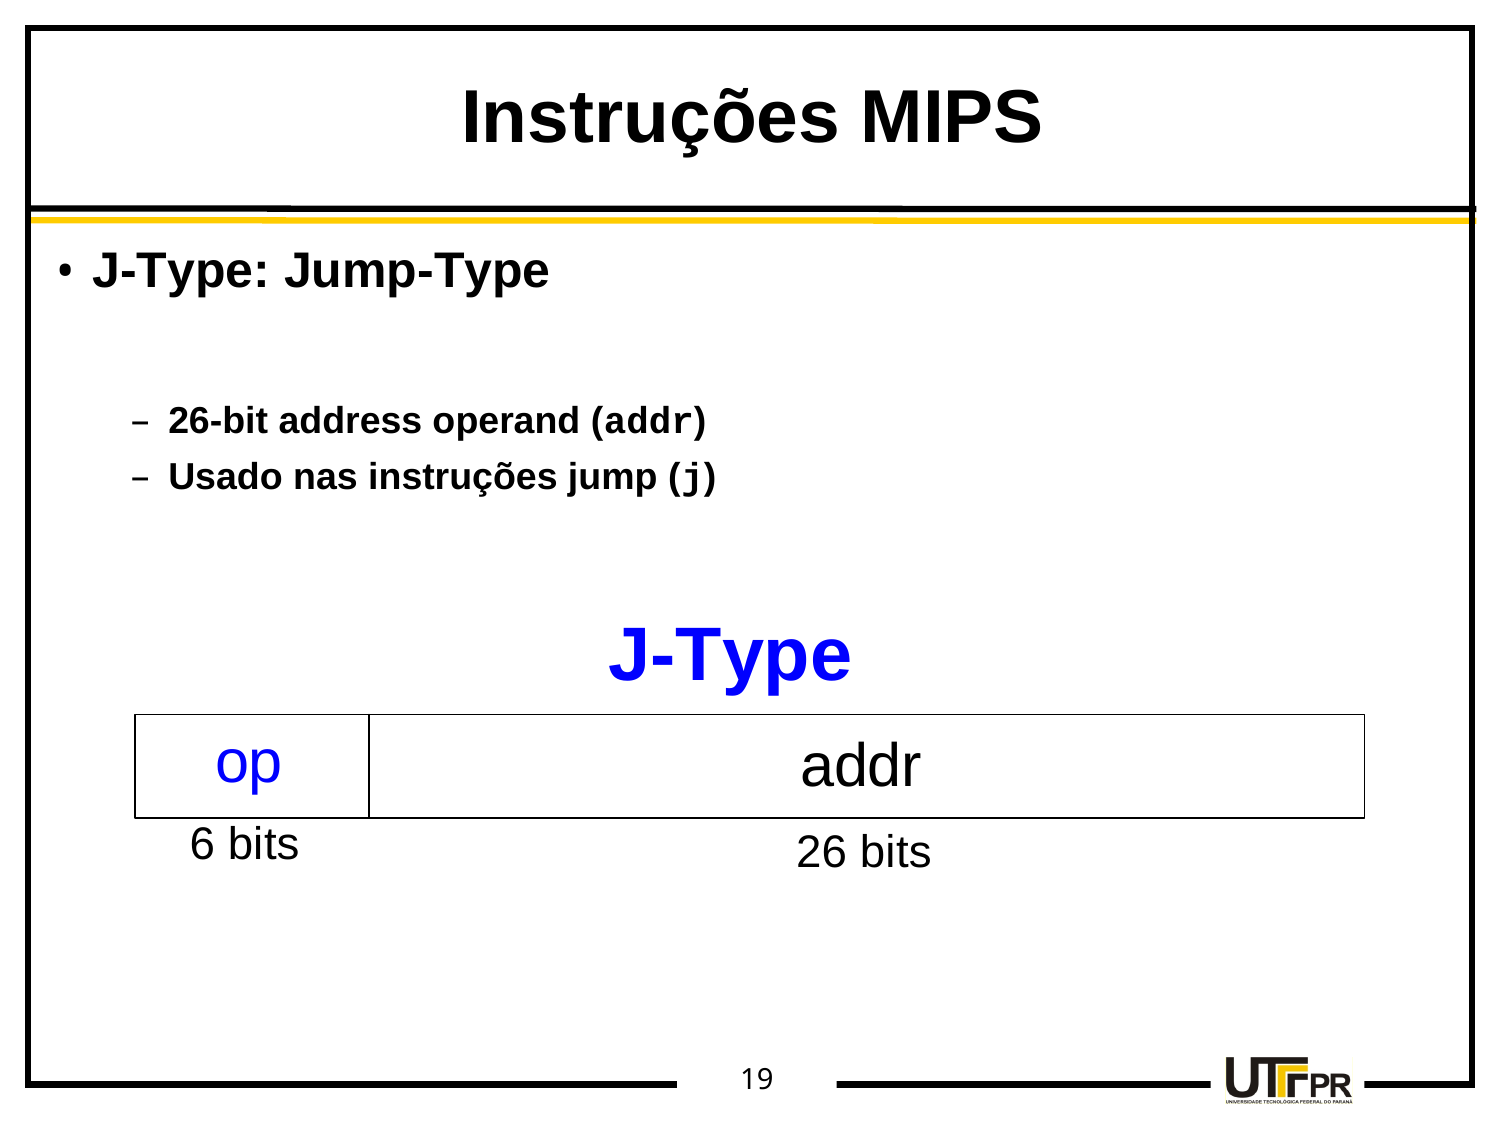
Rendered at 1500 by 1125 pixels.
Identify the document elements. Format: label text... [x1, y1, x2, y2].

list J-Type: Jump-Type 26-bit address operand (addr) Usado nas instruções jump (j) [41, 237, 1447, 1125]
chart [125, 595, 1375, 905]
title Instruções MIPS [29, 29, 1477, 207]
